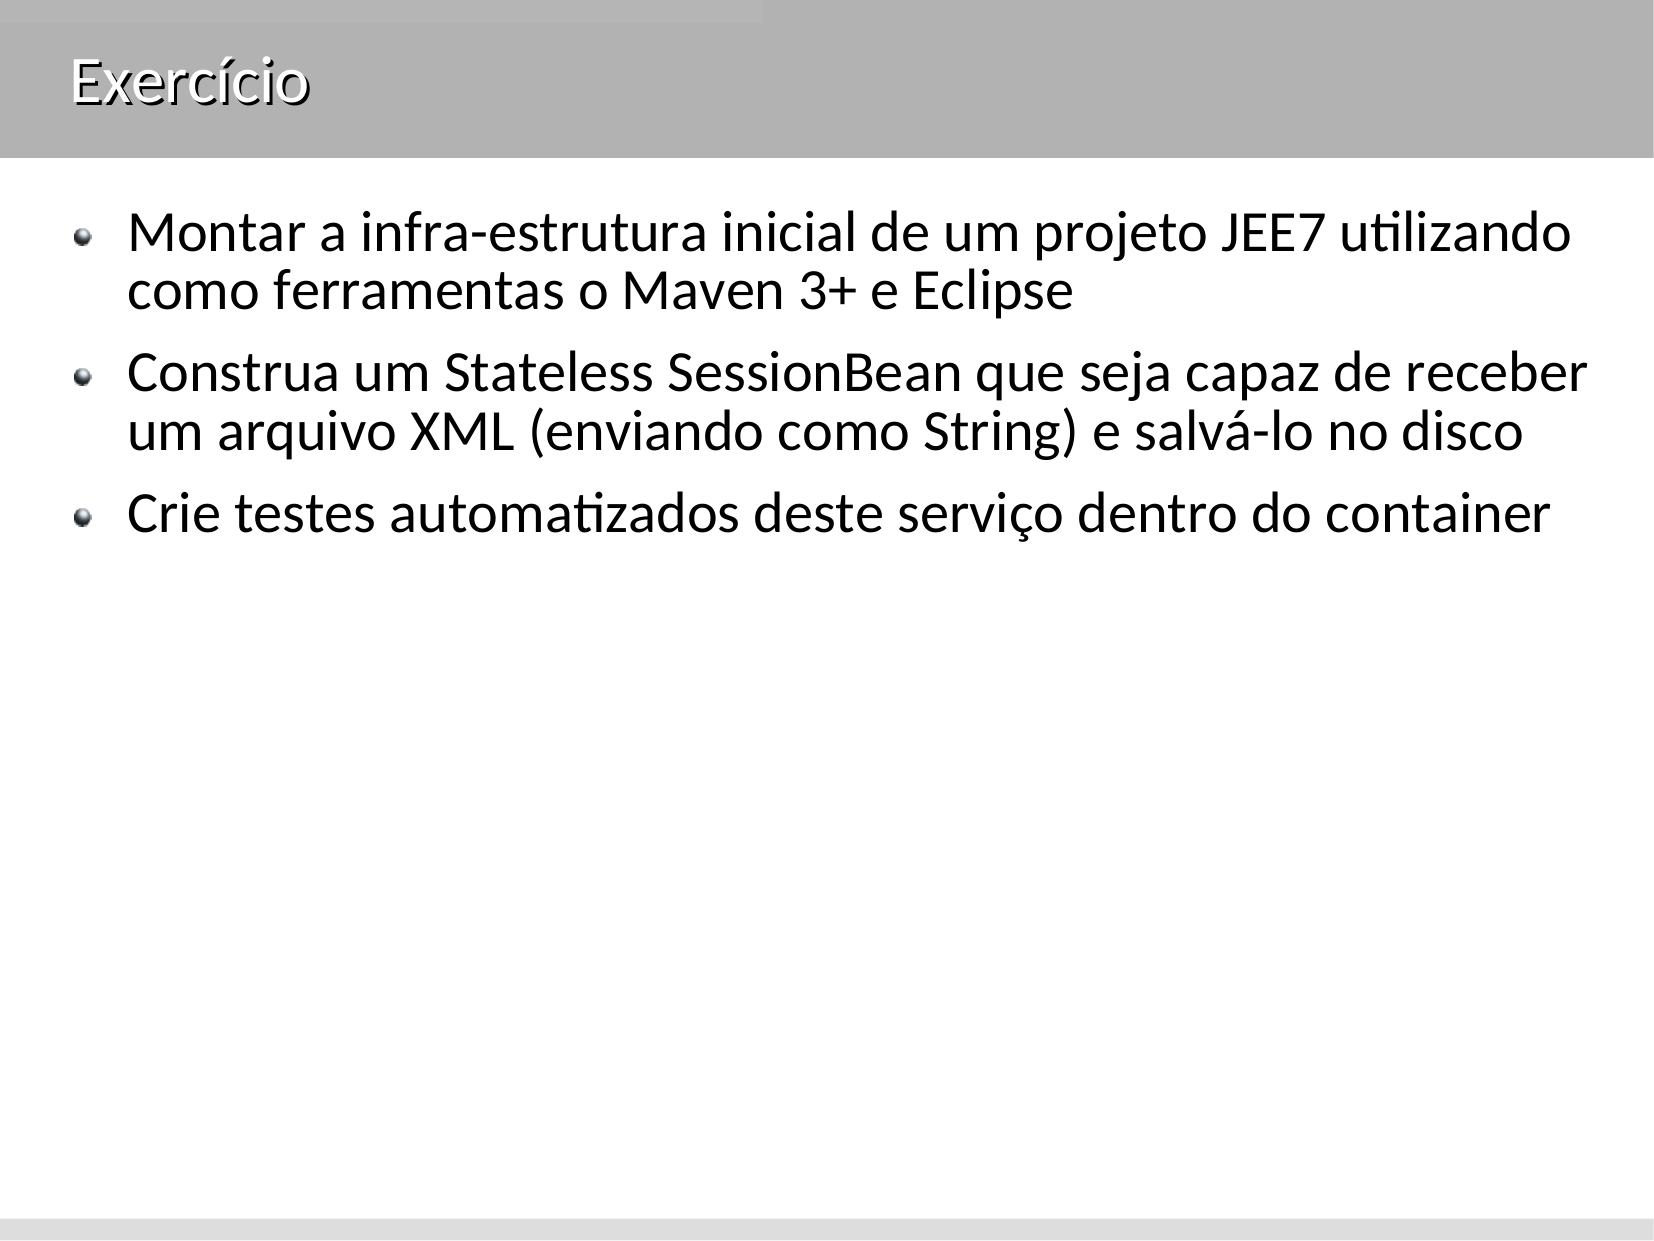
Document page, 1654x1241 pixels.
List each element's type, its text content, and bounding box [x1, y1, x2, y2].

list Montar a infra-estrutura inicial de um projeto JEE7 utilizando como ferramentas o Maven 3+ e Eclipse Construa um Stateless SessionBean que seja capaz de receber um arquivo XML (enviando como String) e salvá-lo no disco Crie testes automatizados deste serviço dentro do container [56, 207, 1595, 1129]
title Exercício [70, 11, 1536, 160]
